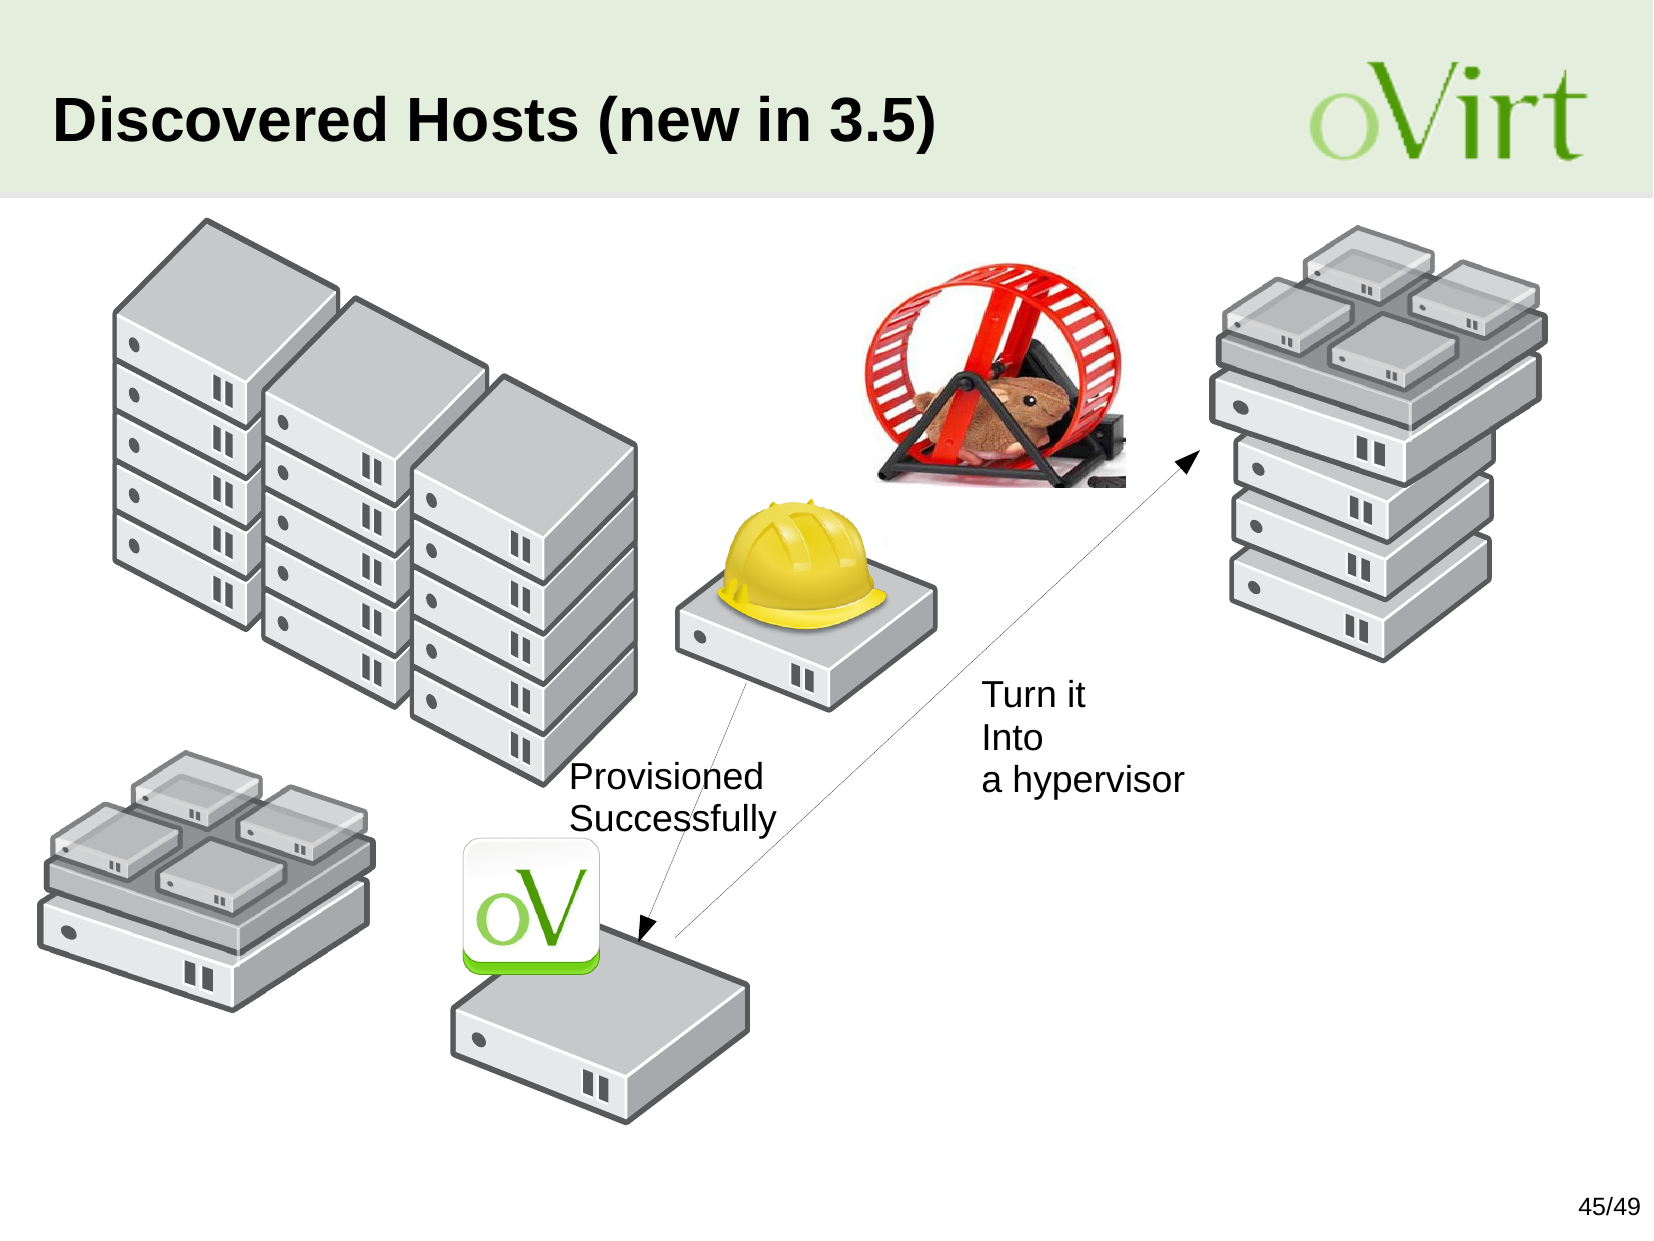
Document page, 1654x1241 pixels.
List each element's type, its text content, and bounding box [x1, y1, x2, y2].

text_box Provisioned Successfully [554, 748, 792, 847]
picture [862, 262, 1126, 488]
text_box Turn it Into a hypervisor [966, 666, 1200, 808]
title Discovered Hosts (new in 3.5) [52, 14, 1330, 154]
picture [1289, 36, 1613, 181]
picture [1209, 225, 1548, 664]
picture [919, 695, 938, 713]
picture [450, 836, 751, 1126]
picture [675, 499, 938, 713]
picture [37, 217, 638, 1013]
